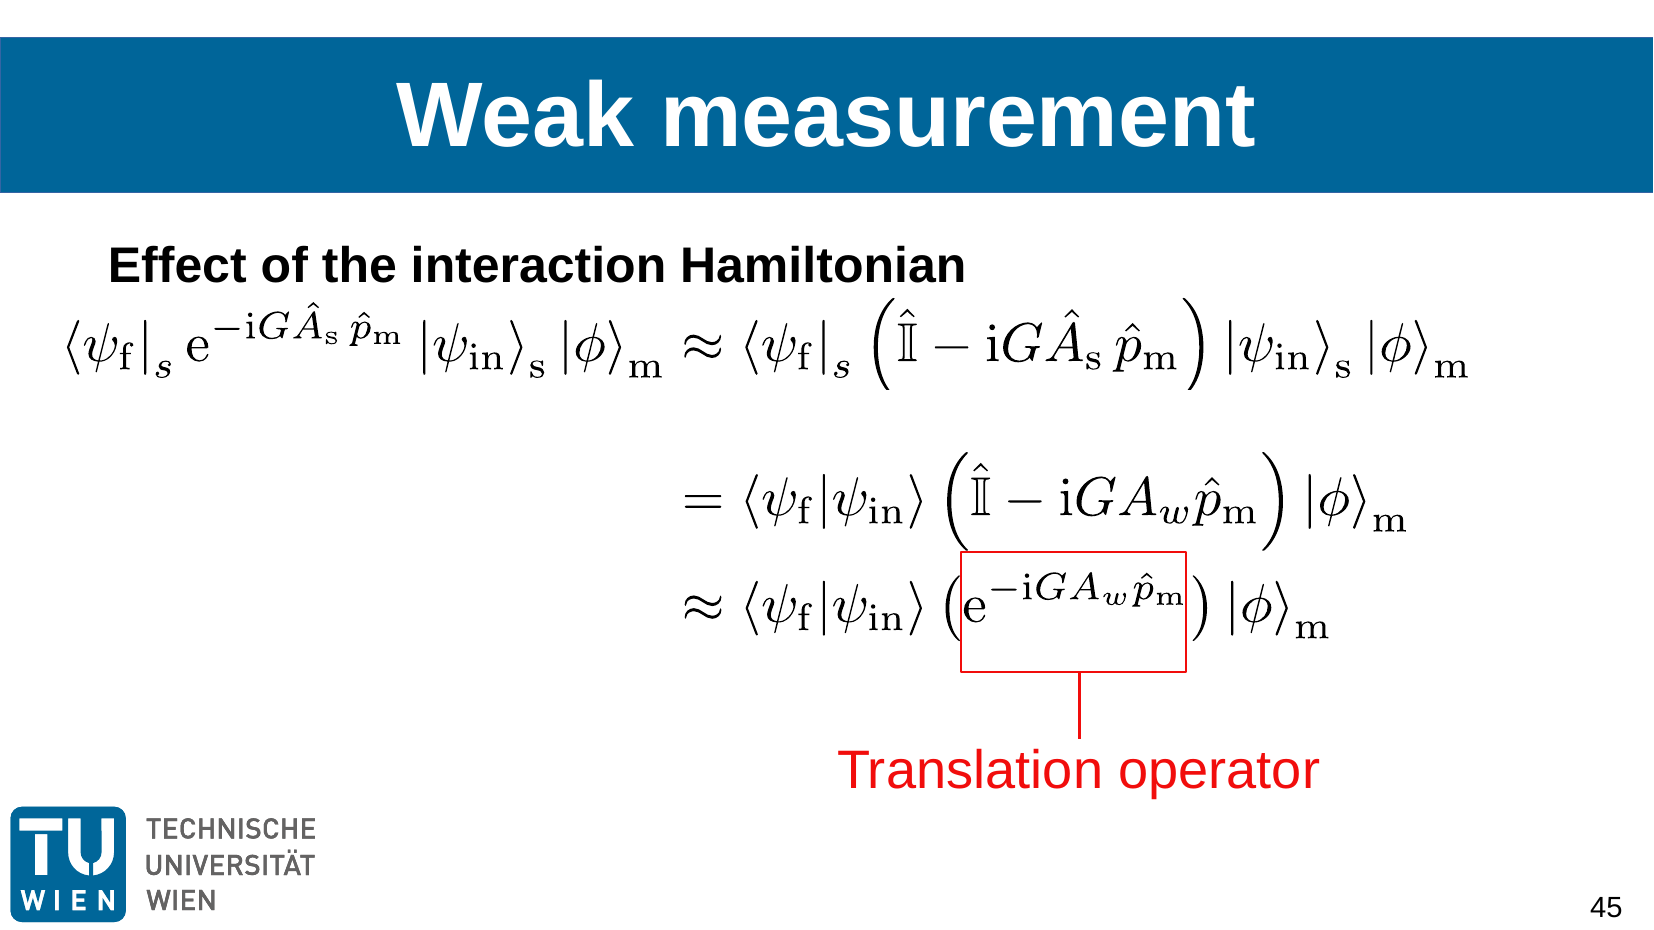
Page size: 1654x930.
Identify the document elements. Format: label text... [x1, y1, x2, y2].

picture [45, 285, 1485, 390]
text_box Translation operator [822, 731, 1336, 808]
picture [962, 553, 1185, 660]
title Weak measurement [0, 37, 1653, 193]
picture [675, 431, 1426, 660]
list Effect of the interaction Hamiltonian [107, 236, 1186, 285]
